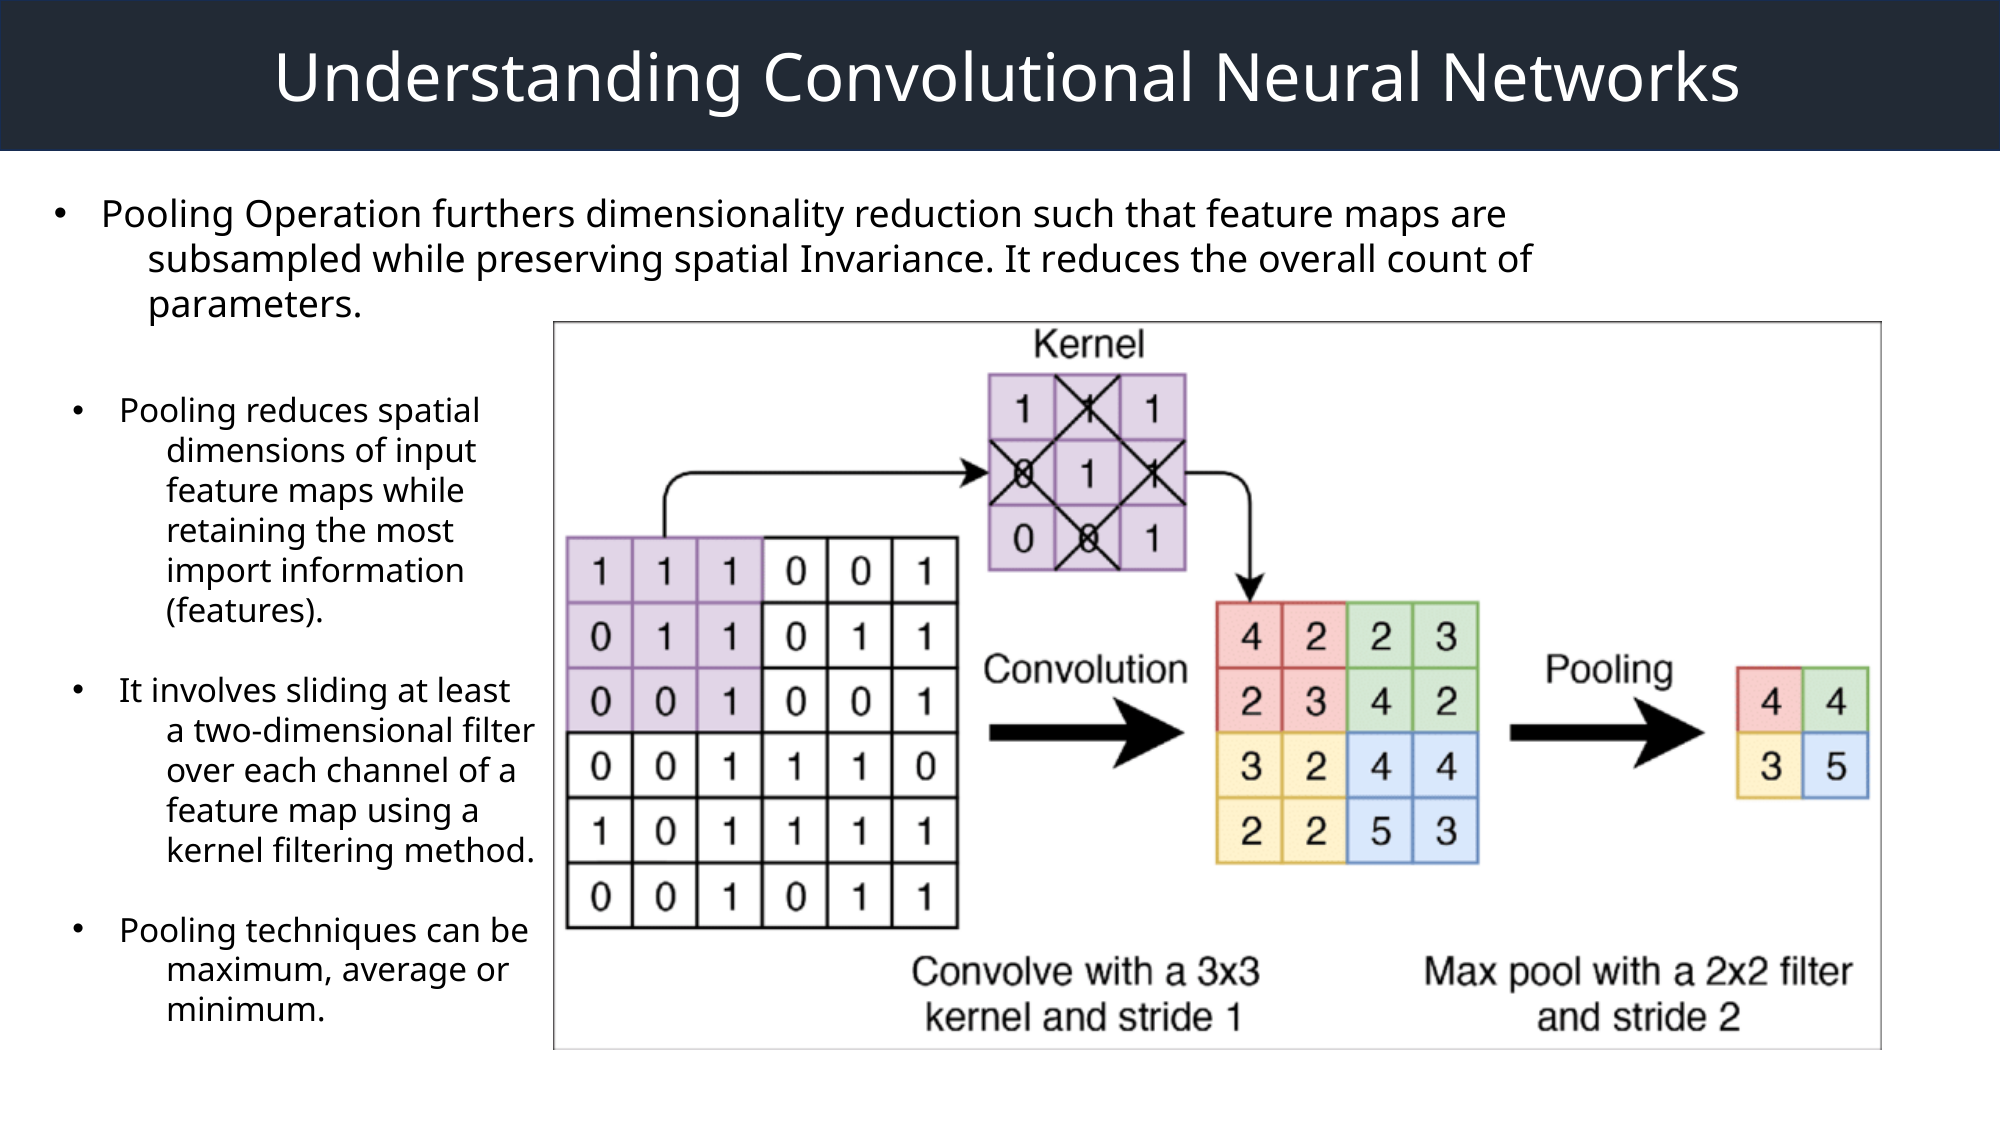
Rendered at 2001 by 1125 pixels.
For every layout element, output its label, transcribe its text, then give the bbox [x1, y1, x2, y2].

text_box Pooling reduces spatial dimensions of input feature maps while retaining the most import information (features). It involves sliding at least a two-dimensional filter over each channel of a feature map using a kernel filtering method. Pooling techniques can be maximum, average or minimum. [57, 382, 554, 1004]
text_box Pooling Operation furthers dimensionality reduction such that feature maps are subsampled while preserving spatial Invariance. It reduces the overall count of parameters. [38, 182, 1679, 289]
picture [553, 321, 1882, 1050]
text_box Understanding Convolutional Neural Networks [0, 0, 2000, 150]
